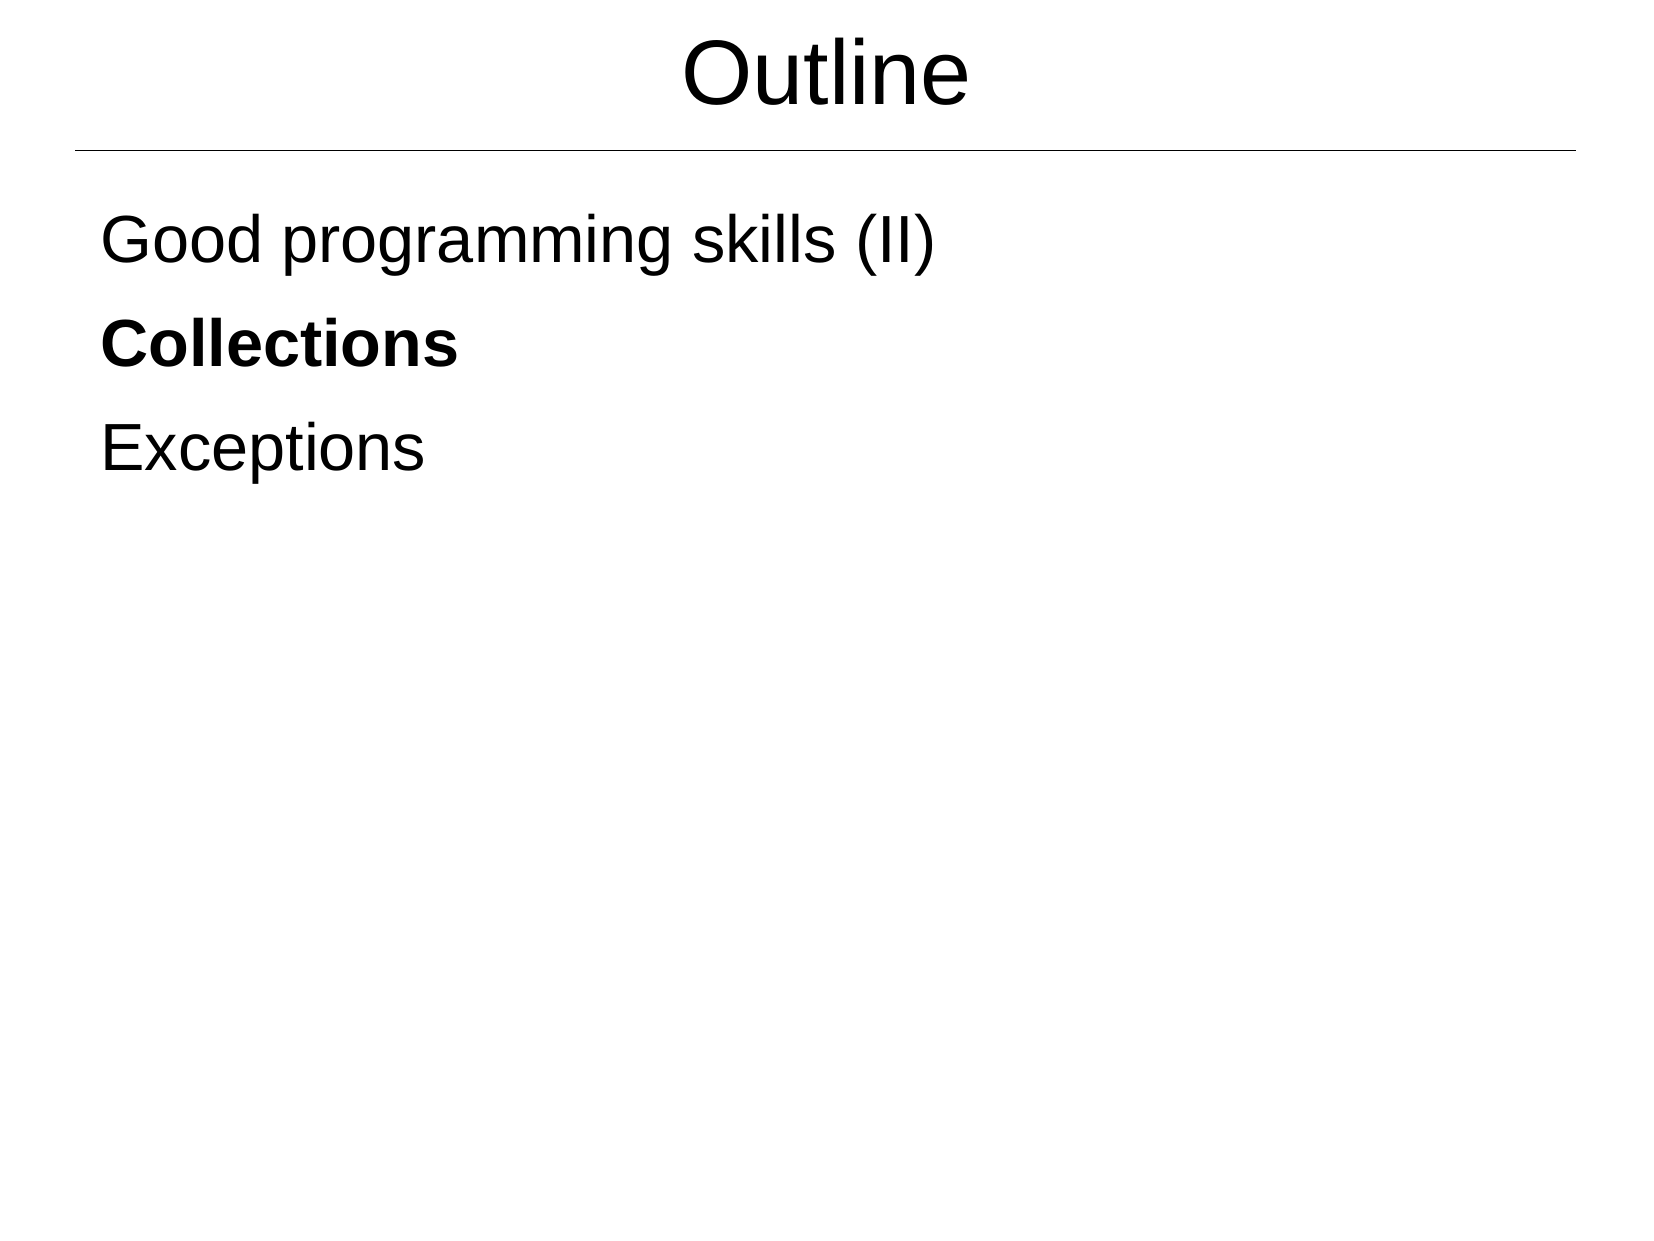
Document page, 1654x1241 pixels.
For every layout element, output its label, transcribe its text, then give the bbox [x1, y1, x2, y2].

list Good programming skills (II) Collections Exceptions [82, 201, 1571, 1006]
title Outline [82, 3, 1571, 143]
